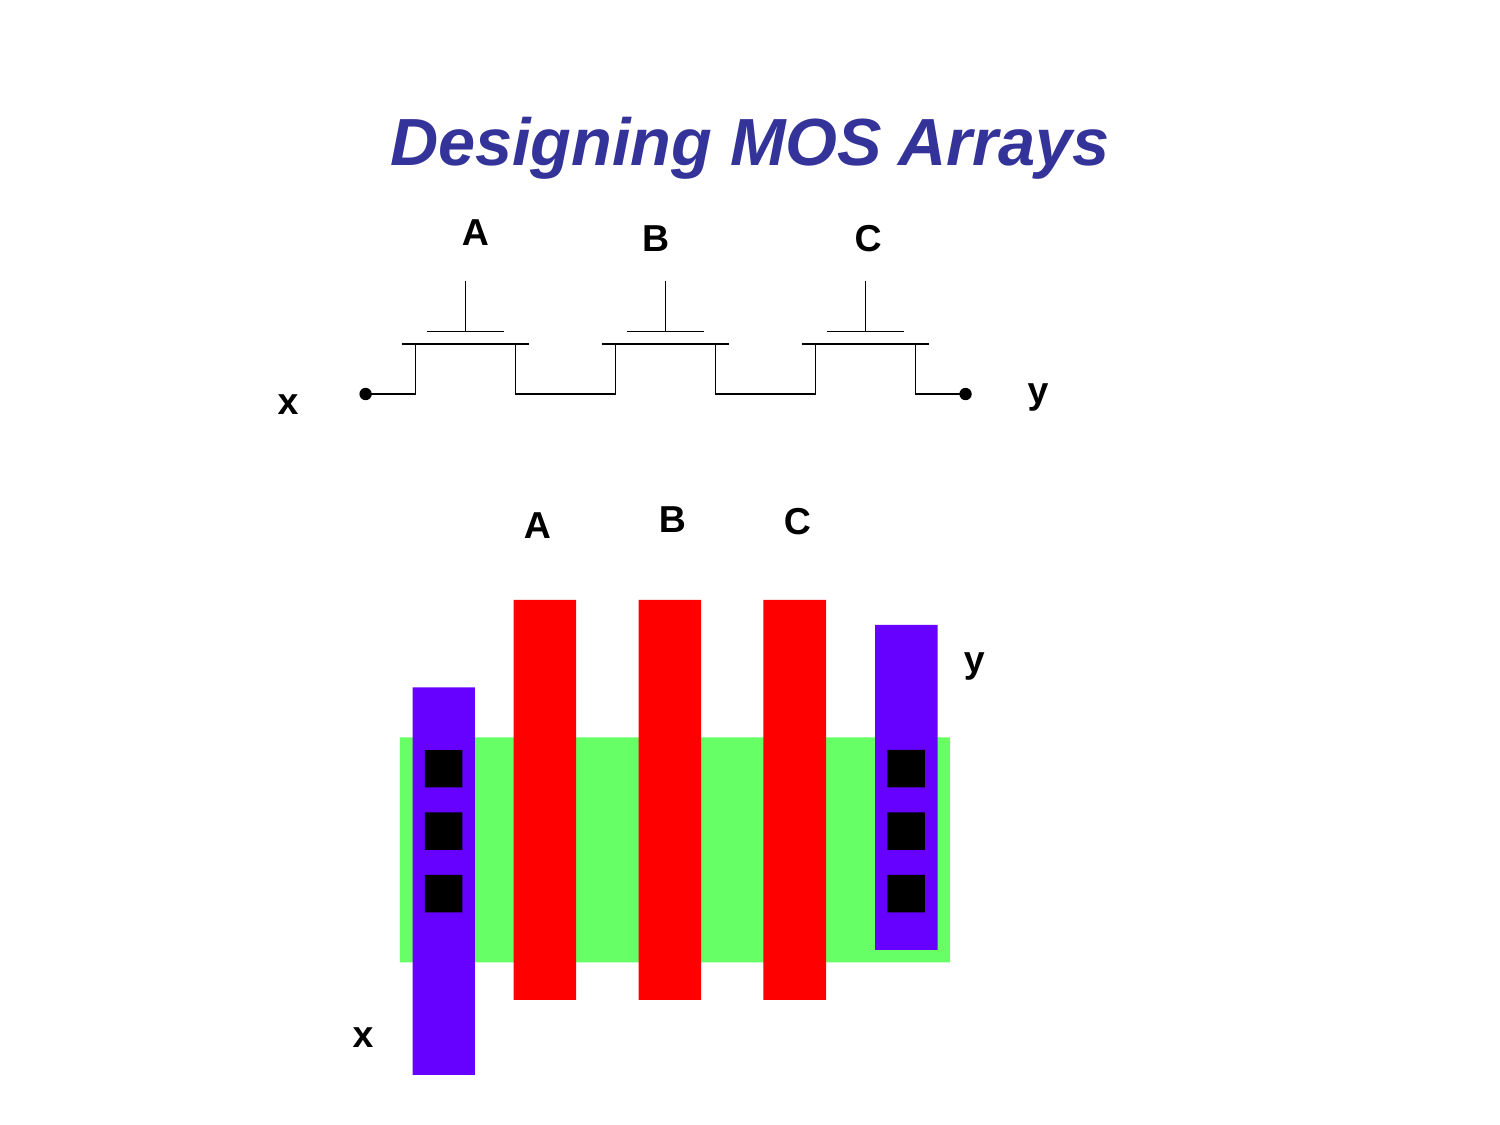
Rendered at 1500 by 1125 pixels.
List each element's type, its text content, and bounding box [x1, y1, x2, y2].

text_box C [769, 489, 826, 551]
text_box x [337, 1002, 389, 1063]
text_box C [839, 206, 897, 267]
text_box y [949, 627, 1000, 688]
text_box x [262, 368, 314, 430]
text_box B [643, 487, 701, 548]
text_box B [627, 206, 685, 267]
text_box A [447, 199, 504, 261]
text_box [399, 599, 951, 1075]
text_box A [509, 493, 566, 554]
text_box y [1012, 358, 1064, 420]
title Designing MOS Arrays [75, 45, 1426, 233]
